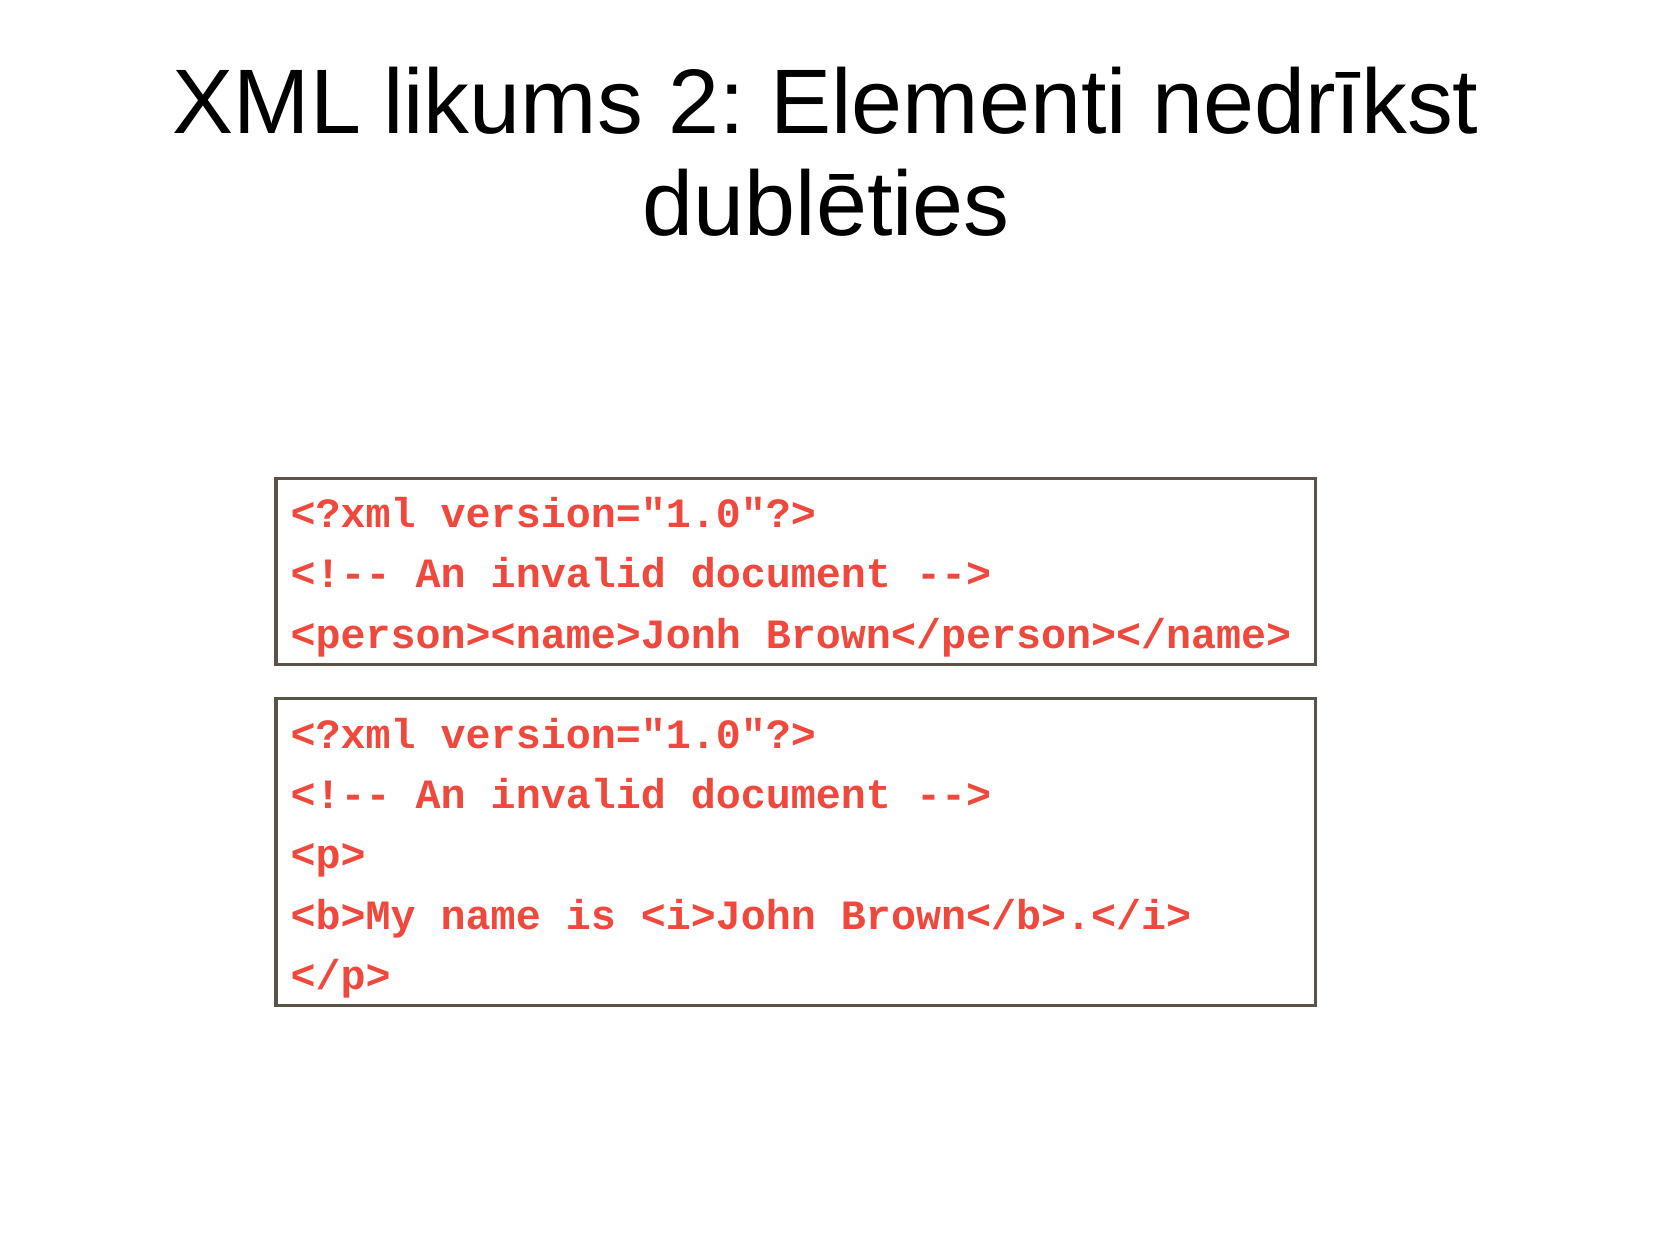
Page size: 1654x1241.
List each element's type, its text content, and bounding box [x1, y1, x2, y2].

title XML likums 2: Elementi nedrīkst dublēties [82, 49, 1571, 257]
text_box <?xml version="1.0"?> <!-- An invalid document --> <person><name>Jonh Brown</person></name> [275, 478, 1316, 665]
text_box <?xml version="1.0"?> <!-- An invalid document --> <p> <b>My name is <i>John Brown</b>.</i> </p> [275, 698, 1316, 1006]
